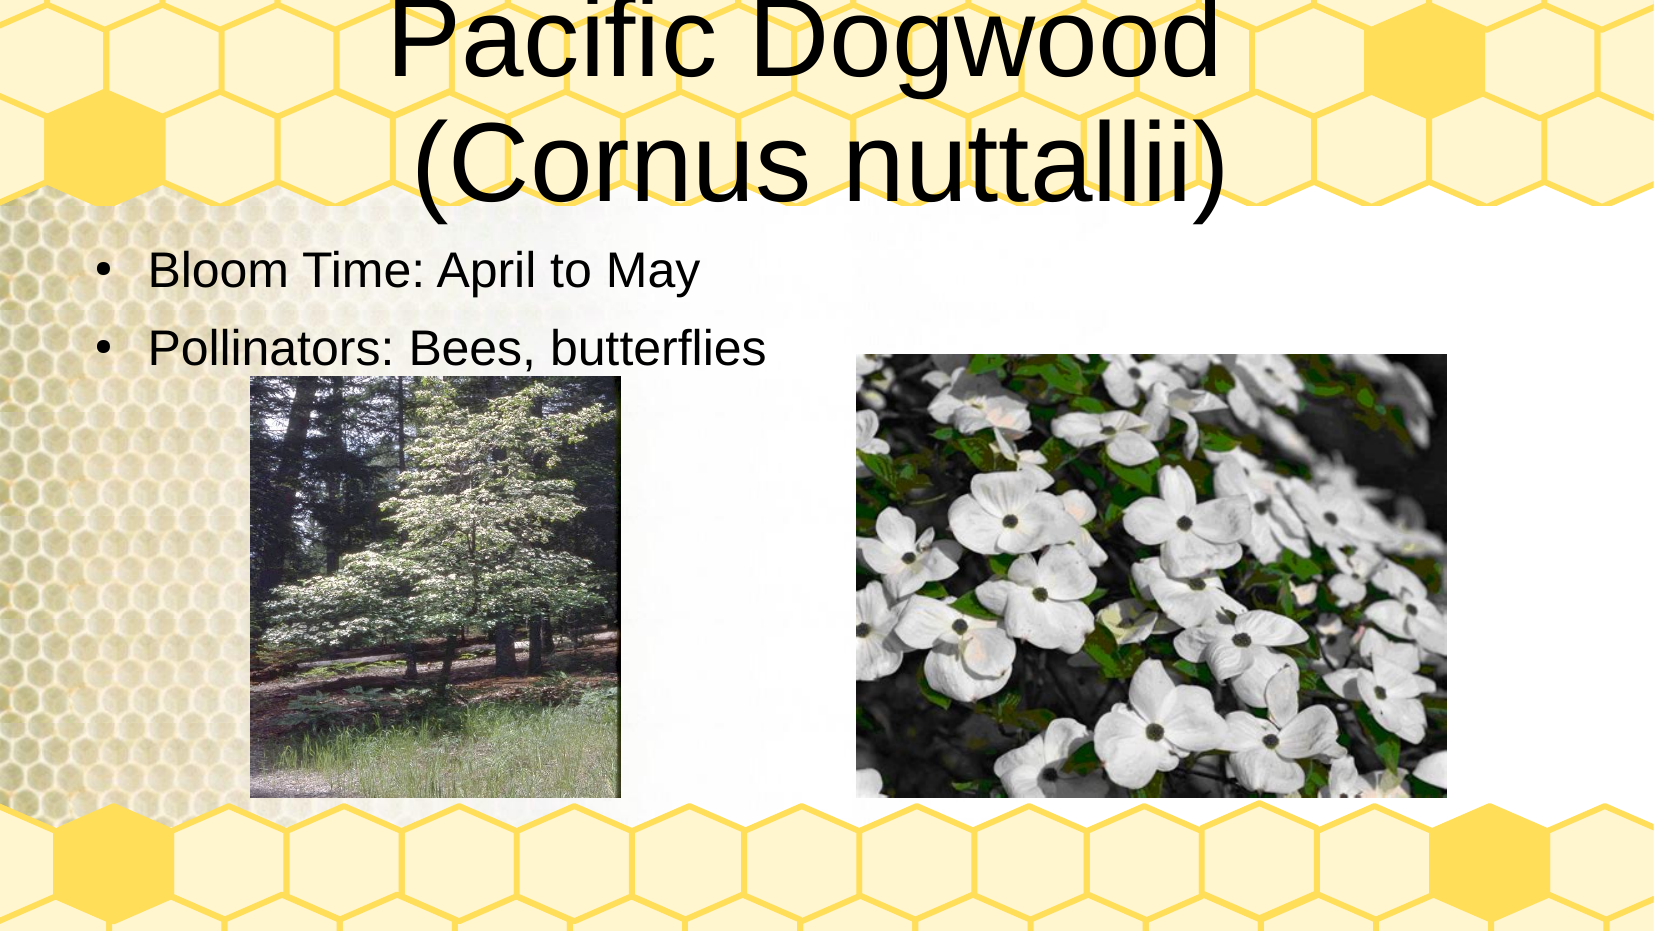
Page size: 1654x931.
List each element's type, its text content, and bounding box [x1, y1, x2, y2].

list Bloom Time: April to May Pollinators: Bees, butterflies [76, 242, 1565, 384]
picture [0, 186, 1654, 827]
title Pacific Dogwood (Cornus nuttallii) [76, 0, 1565, 226]
